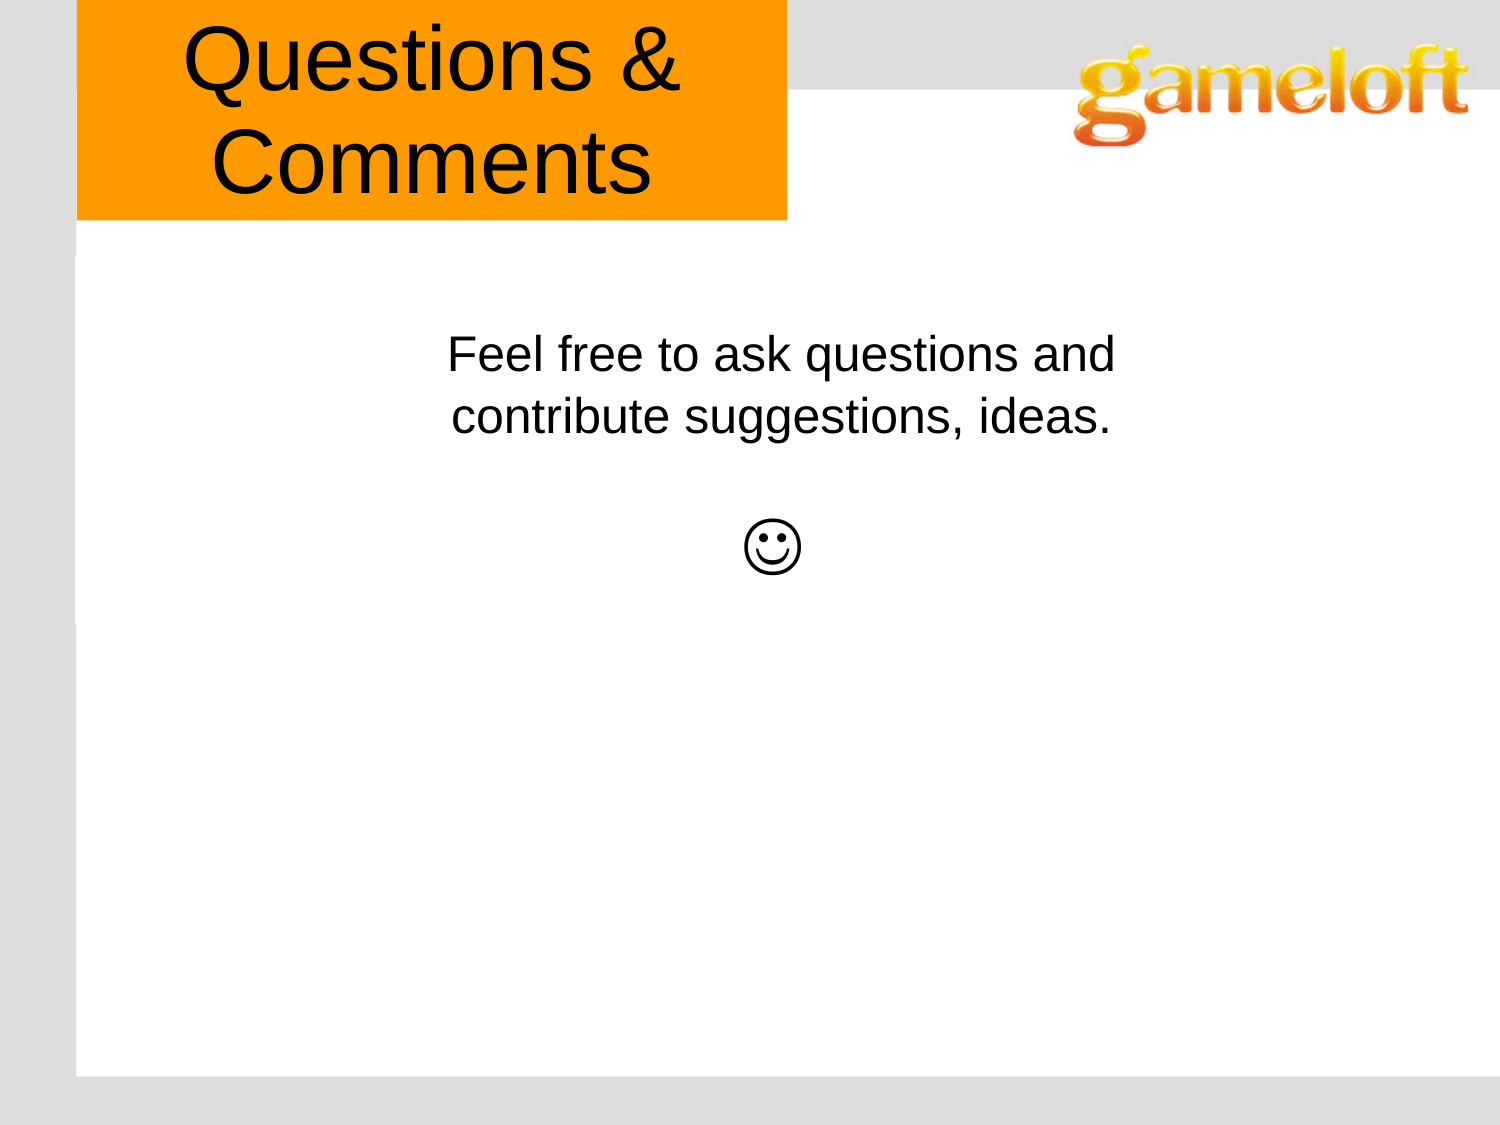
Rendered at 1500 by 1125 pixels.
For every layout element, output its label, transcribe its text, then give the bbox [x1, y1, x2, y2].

title Questions & Comments [76, 0, 788, 221]
picture [0, 0, 1500, 1125]
list Feel free to ask questions and contribute suggestions, ideas.  [75, 255, 1471, 625]
